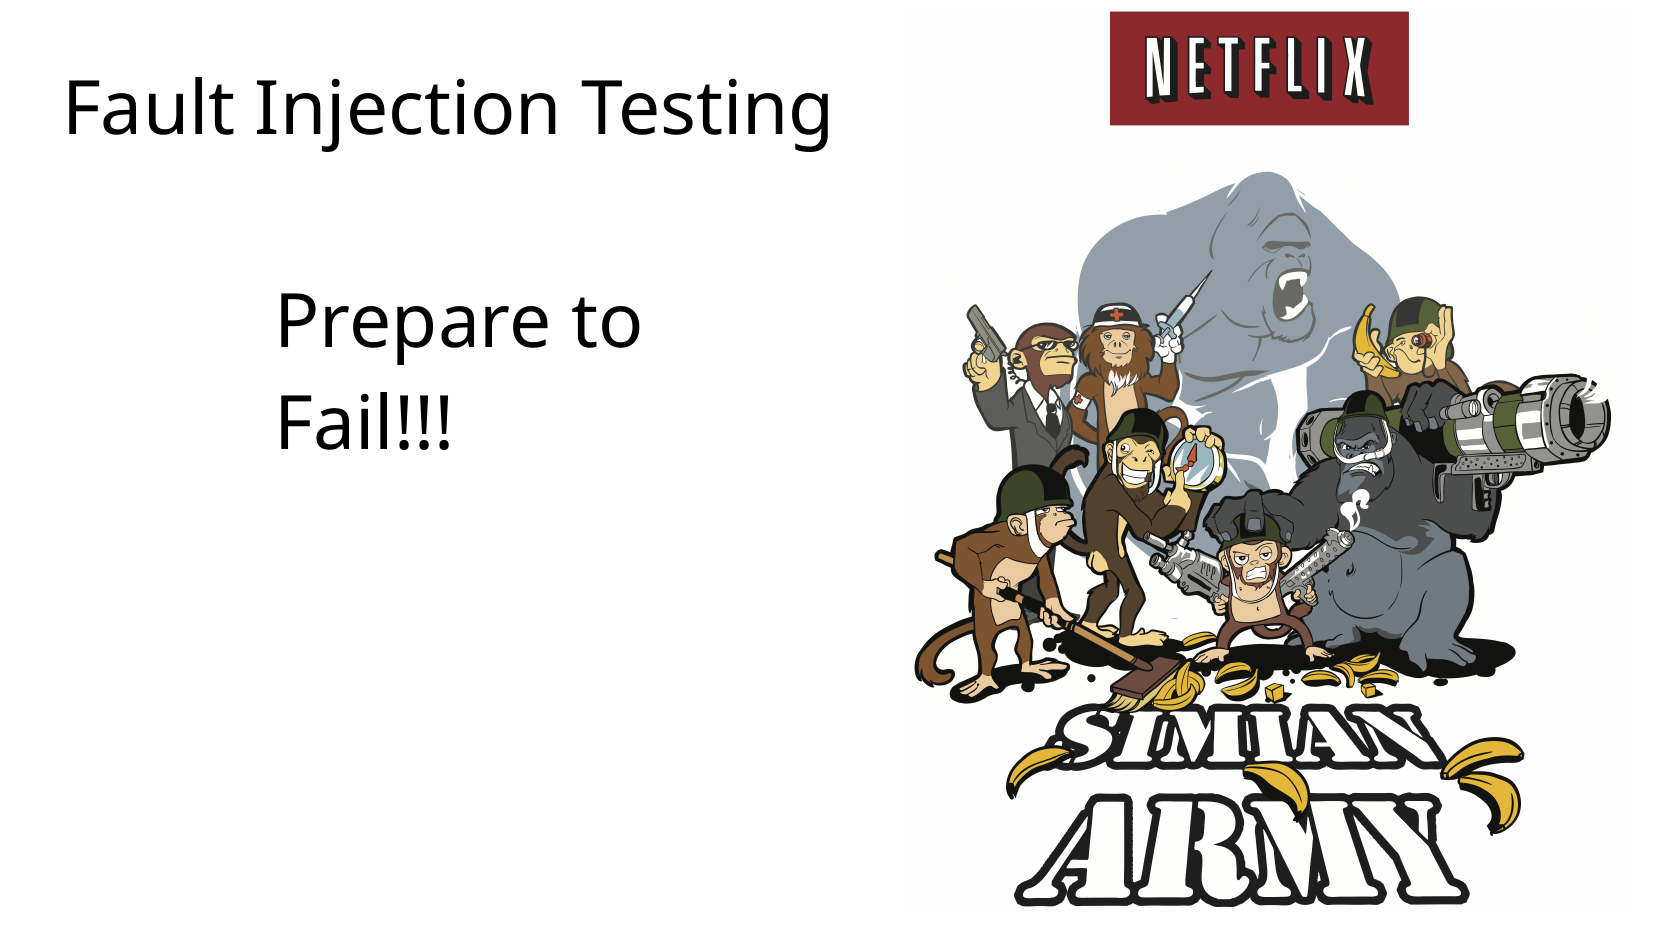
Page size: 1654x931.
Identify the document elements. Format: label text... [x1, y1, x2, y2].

text_box Prepare to Fail!!! [259, 259, 851, 390]
picture [908, 11, 1630, 907]
text_box Fault Injection Testing [47, 47, 863, 178]
